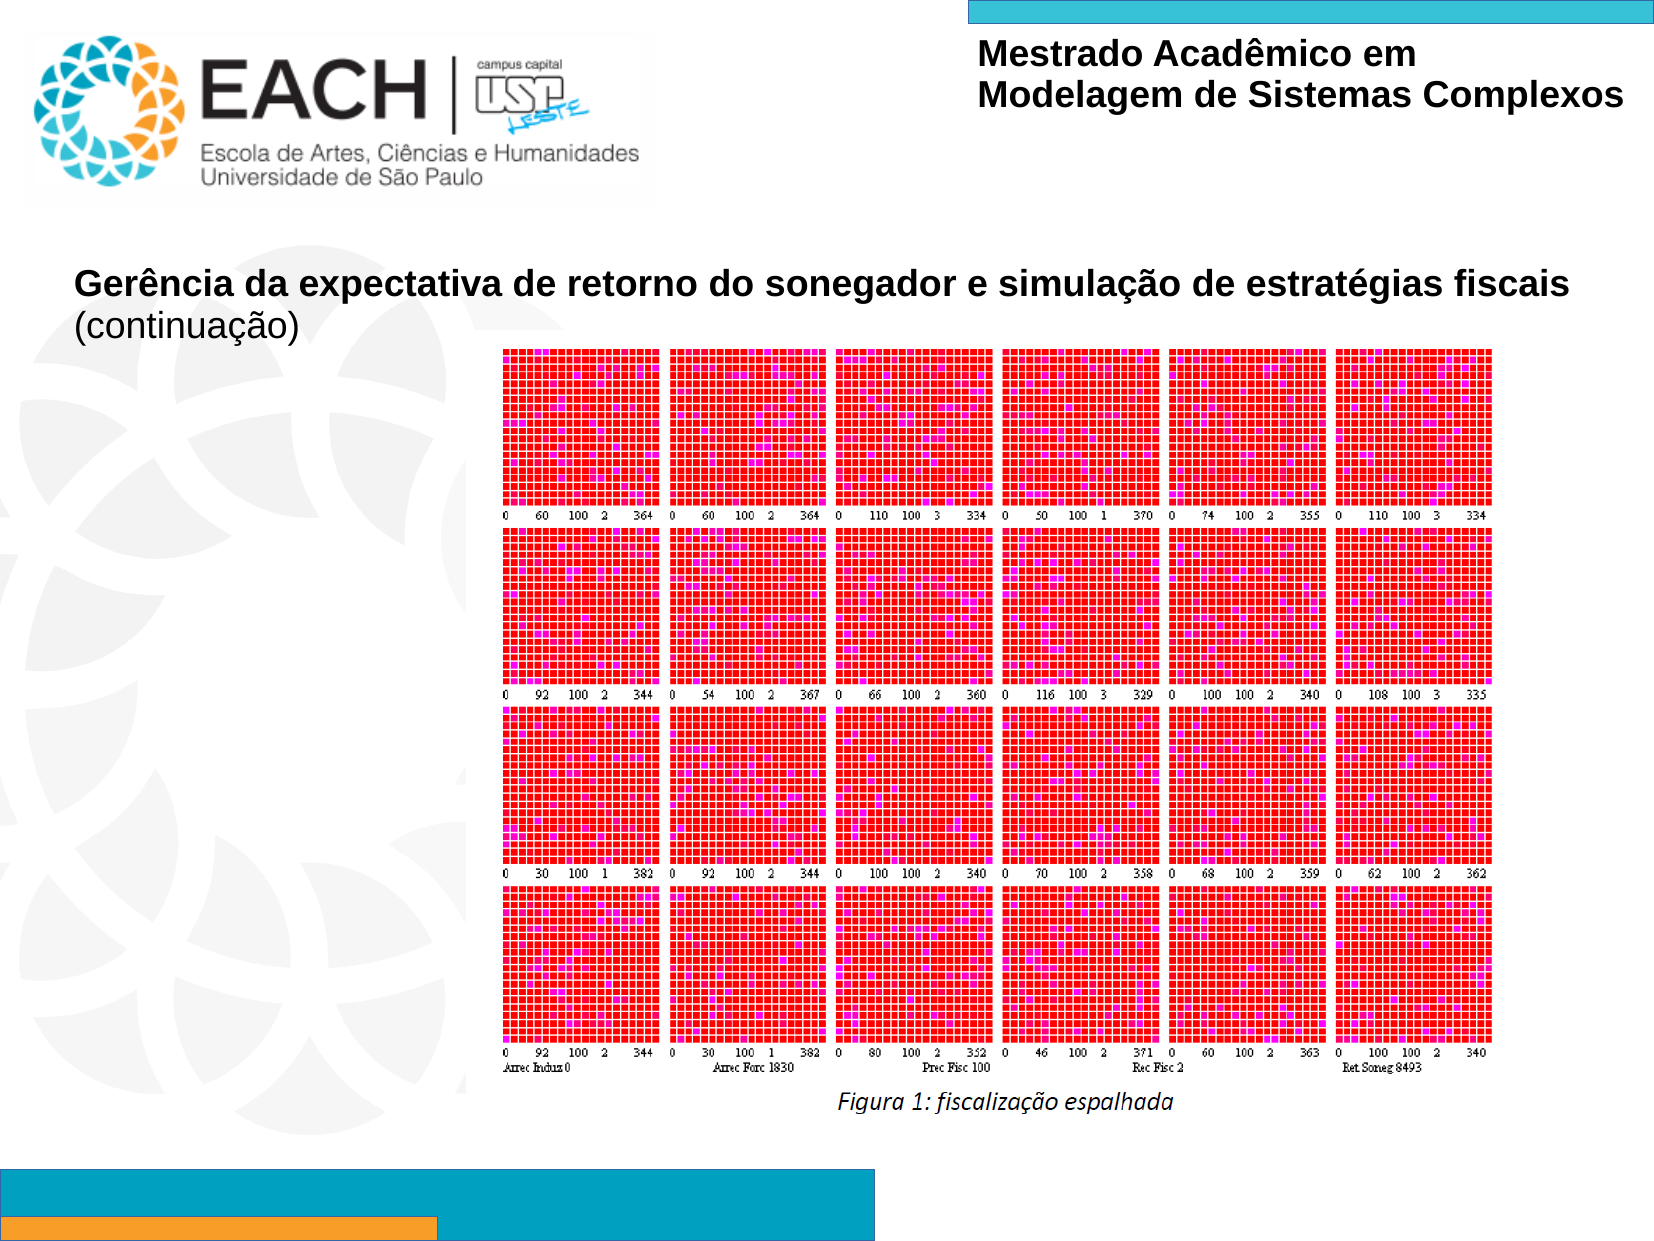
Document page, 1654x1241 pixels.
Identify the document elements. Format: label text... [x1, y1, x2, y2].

text_box [968, 0, 1654, 24]
text_box Gerência da expectativa de retorno do sonegador e simulação de estratégias fiscais (continuação) [59, 255, 1595, 378]
text_box [0, 1169, 875, 1241]
text_box Mestrado Acadêmico em Modelagem de Sistemas Complexos [962, 24, 1648, 130]
picture [25, 30, 656, 207]
picture [0, 236, 1512, 1146]
